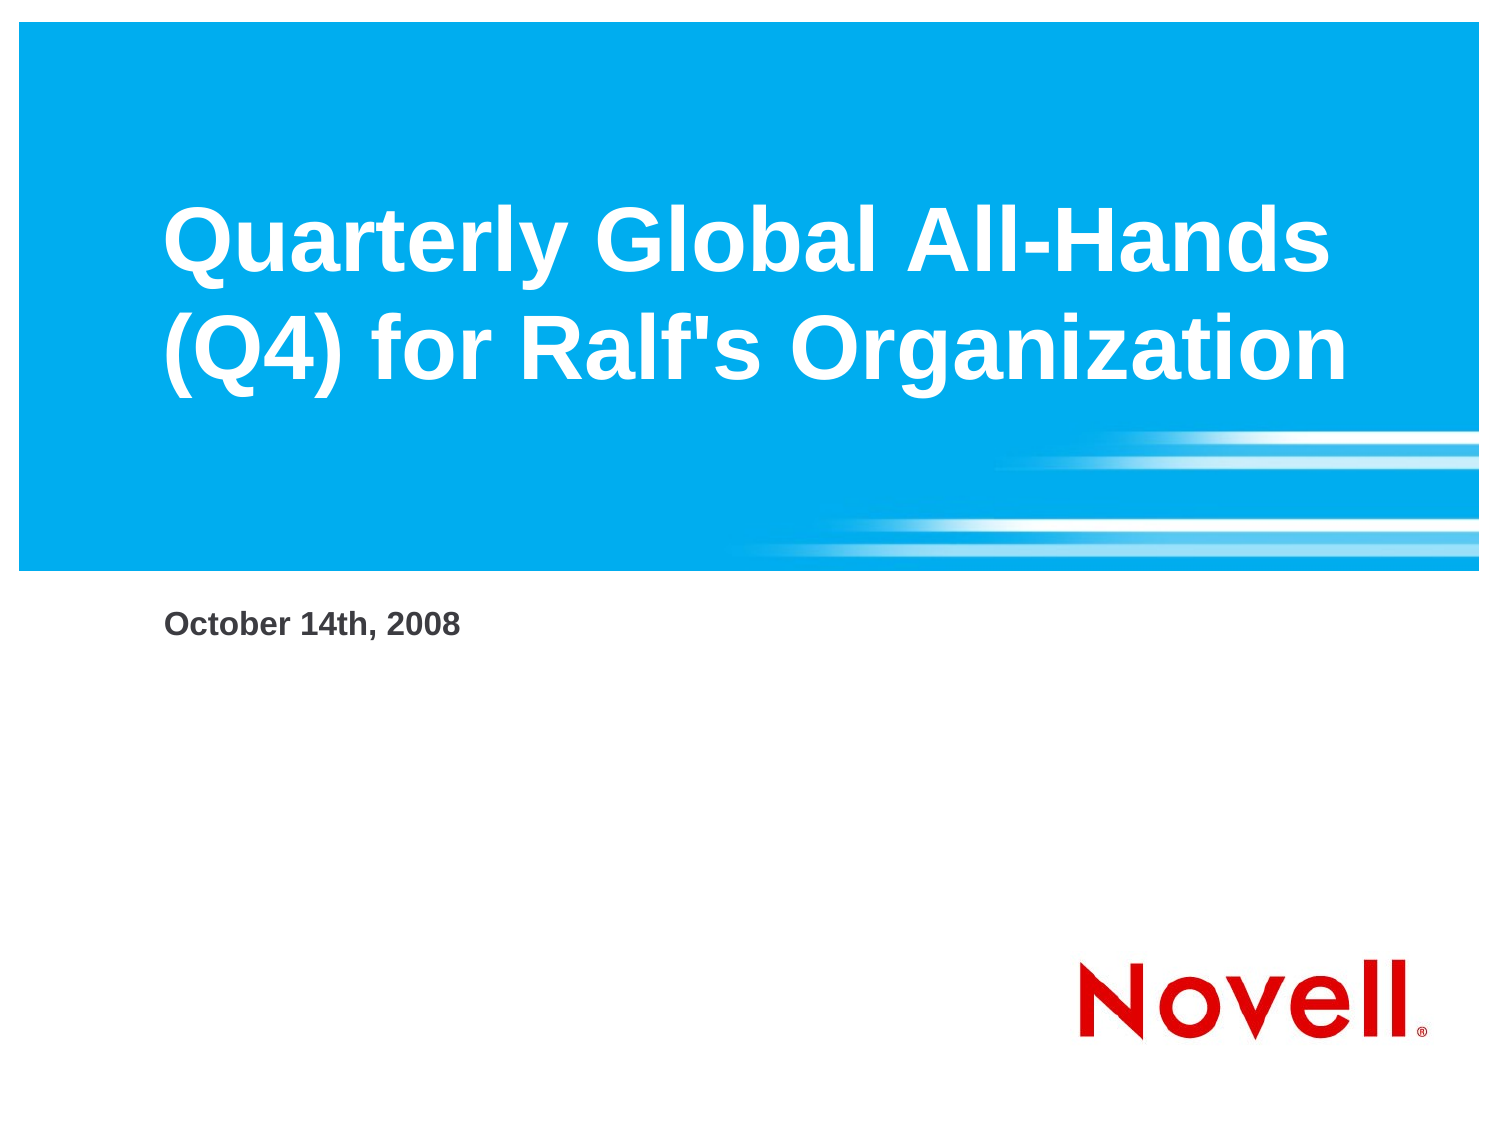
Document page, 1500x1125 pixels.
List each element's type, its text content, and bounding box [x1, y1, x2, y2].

subtitle October 14th, 2008 [163, 601, 1072, 829]
picture [1070, 951, 1434, 1047]
title Quarterly Global All-Hands (Q4) for Ralf's Organization [161, 148, 1475, 399]
picture [779, 518, 1479, 557]
picture [1041, 431, 1479, 470]
